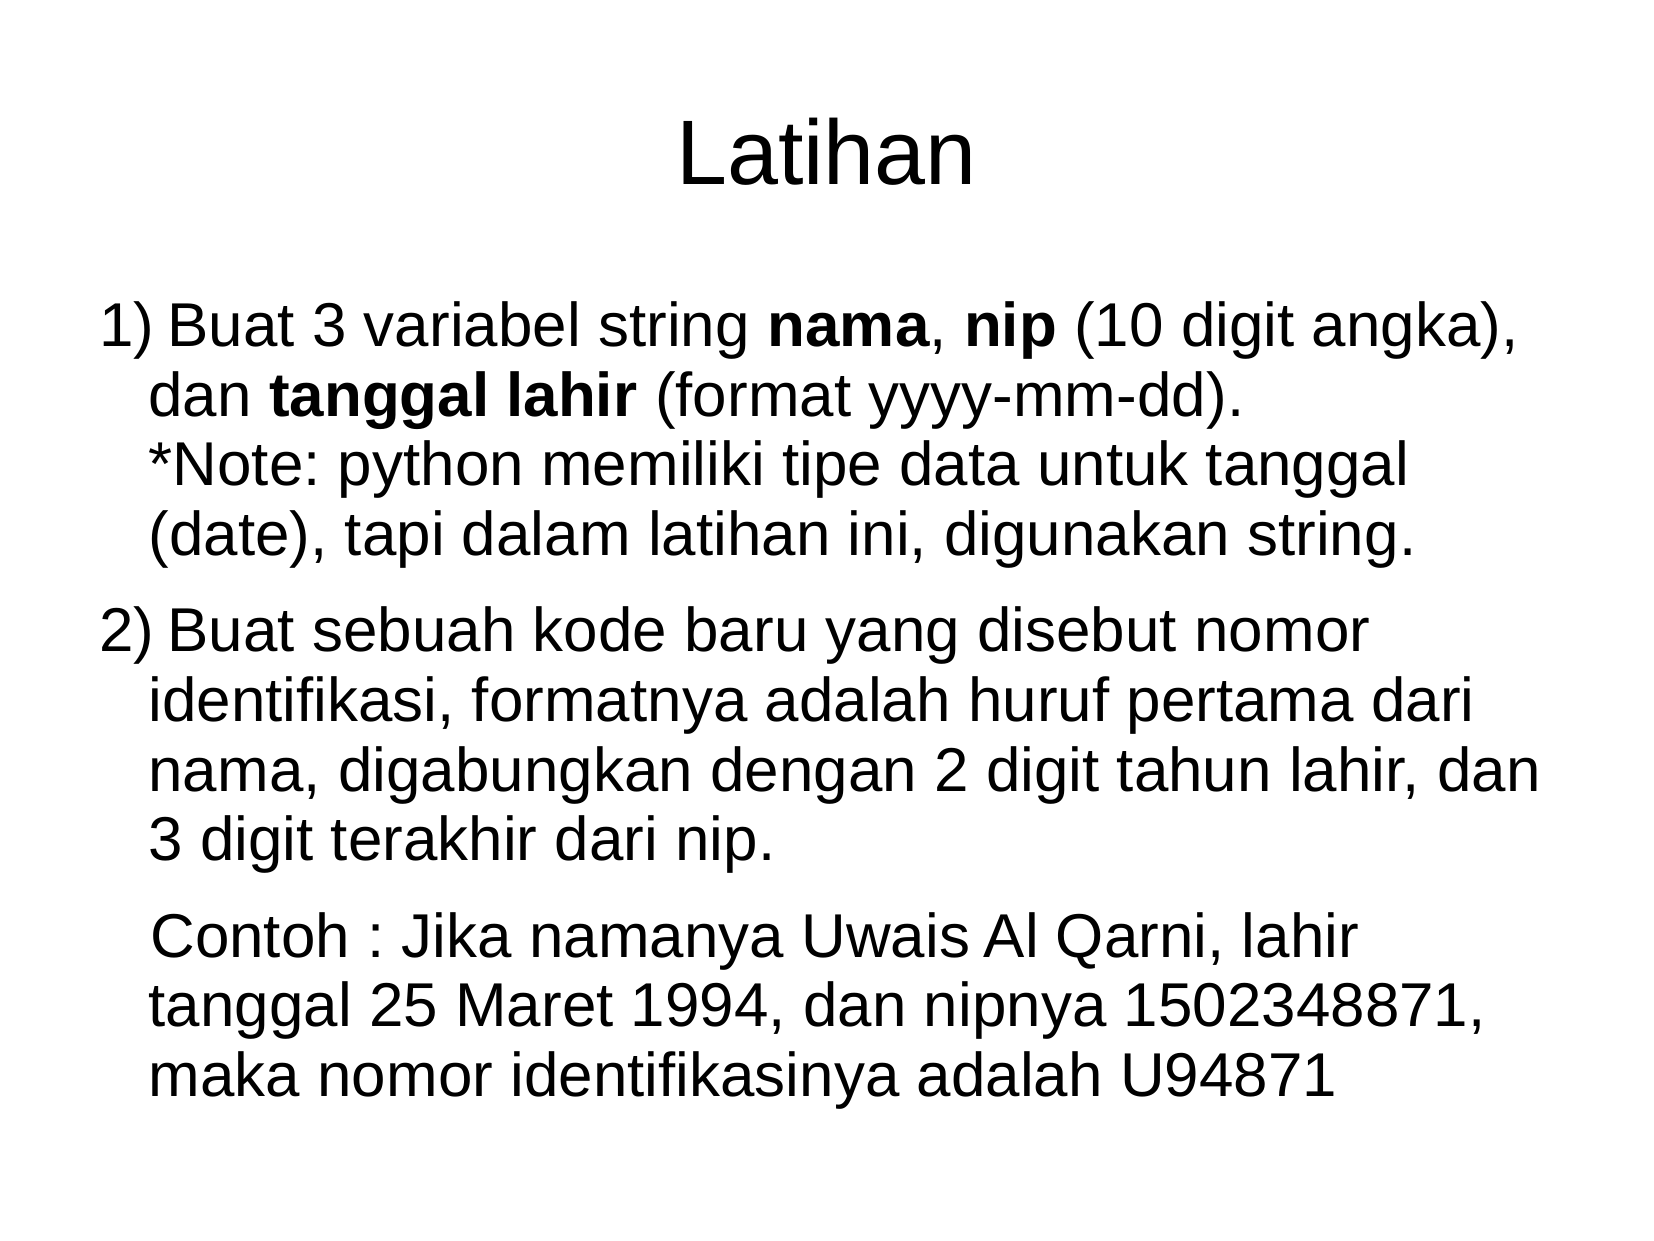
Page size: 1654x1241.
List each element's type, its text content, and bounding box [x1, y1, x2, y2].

title Latihan [82, 49, 1571, 257]
list Buat 3 variabel string nama, nip (10 digit angka), dan tanggal lahir (format yyyy-mm-dd). *Note: python memiliki tipe data untuk tanggal (date), tapi dalam latihan ini, digunakan string. Buat sebuah kode baru yang disebut nomor identifikasi, formatnya adalah huruf pertama dari nama, digabungkan dengan 2 digit tahun lahir, dan 3 digit terakhir dari nip. Contoh : Jika namanya Uwais Al Qarni, lahir tanggal 25 Maret 1994, dan nipnya 1502348871, maka nomor identifikasinya adalah U94871 [82, 290, 1571, 1126]
